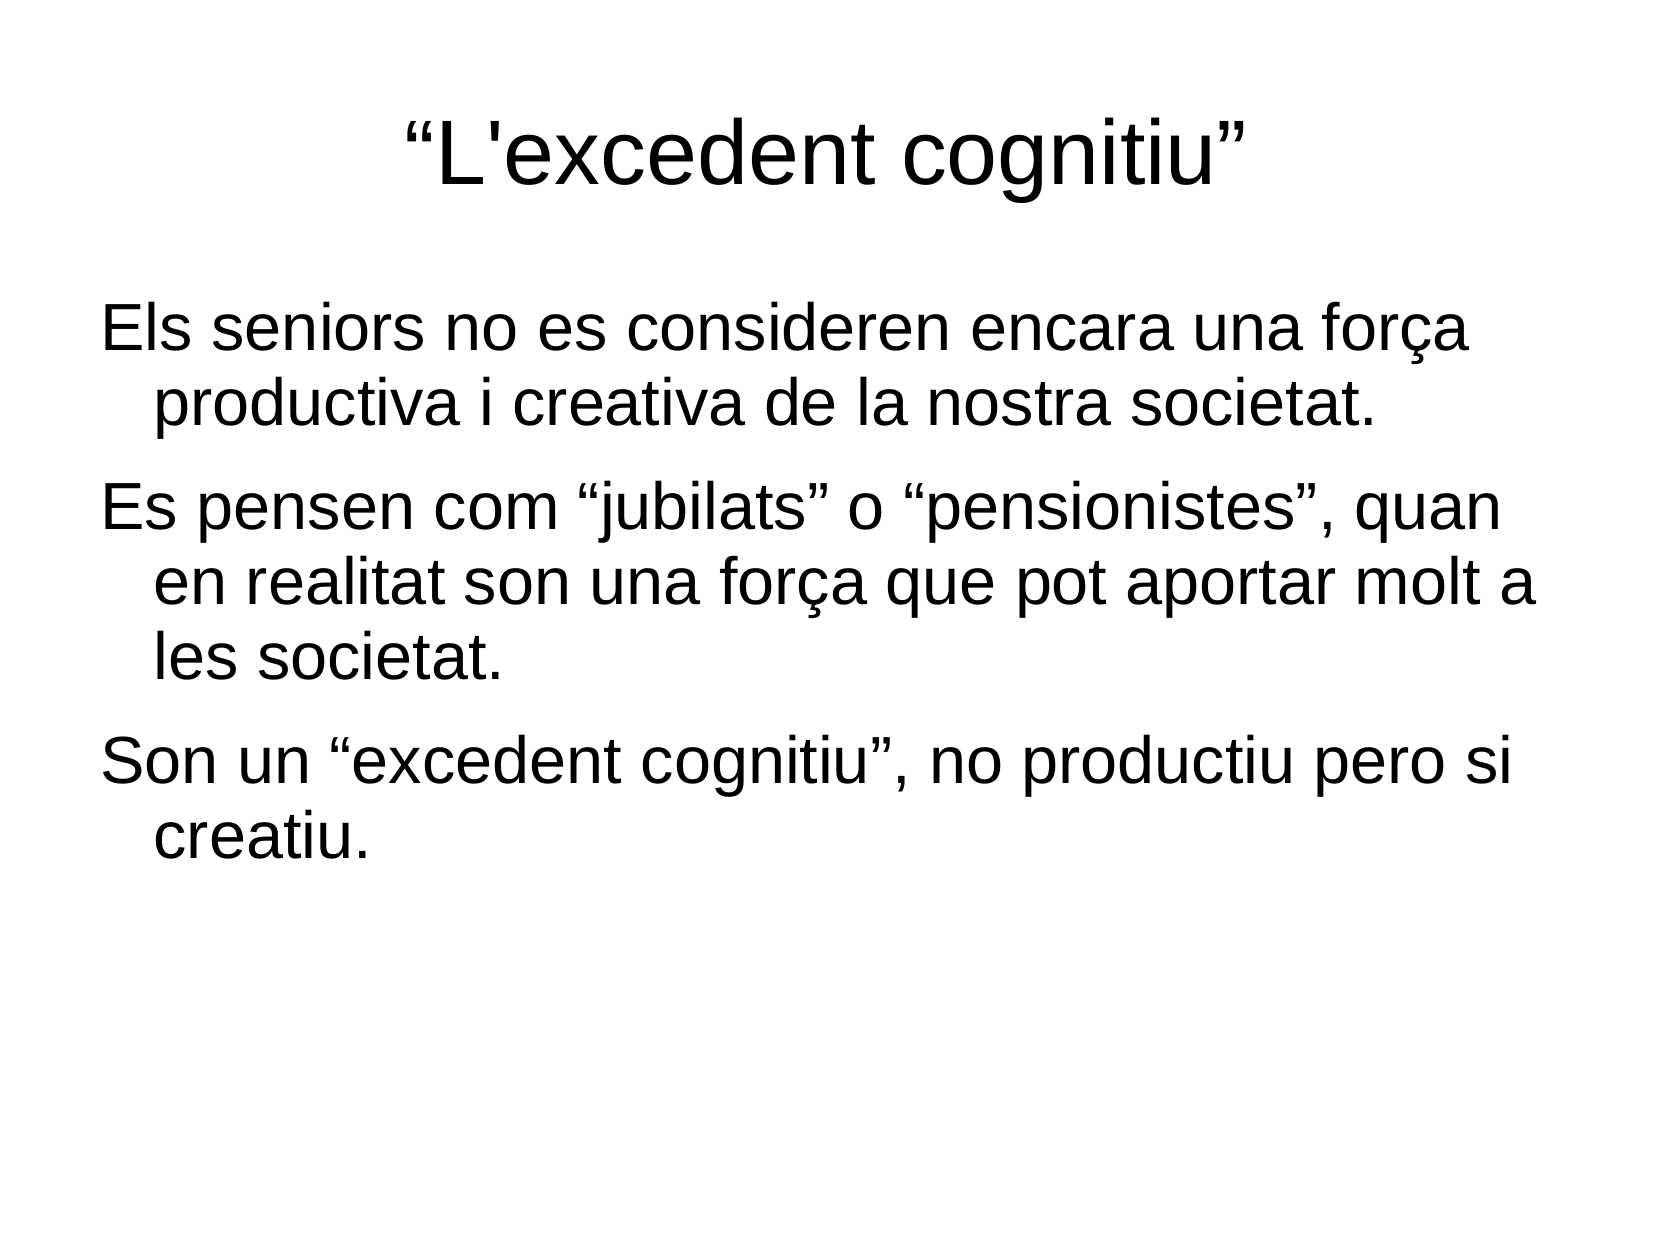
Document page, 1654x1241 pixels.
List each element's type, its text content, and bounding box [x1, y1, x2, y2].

title “L'excedent cognitiu” [82, 56, 1571, 250]
list Els seniors no es consideren encara una força productiva i creativa de la nostra societat. Es pensen com “jubilats” o “pensionistes”, quan en realitat son una força que pot aportar molt a les societat. Son un “excedent cognitiu”, no productiu pero si creatiu. [82, 290, 1571, 1094]
